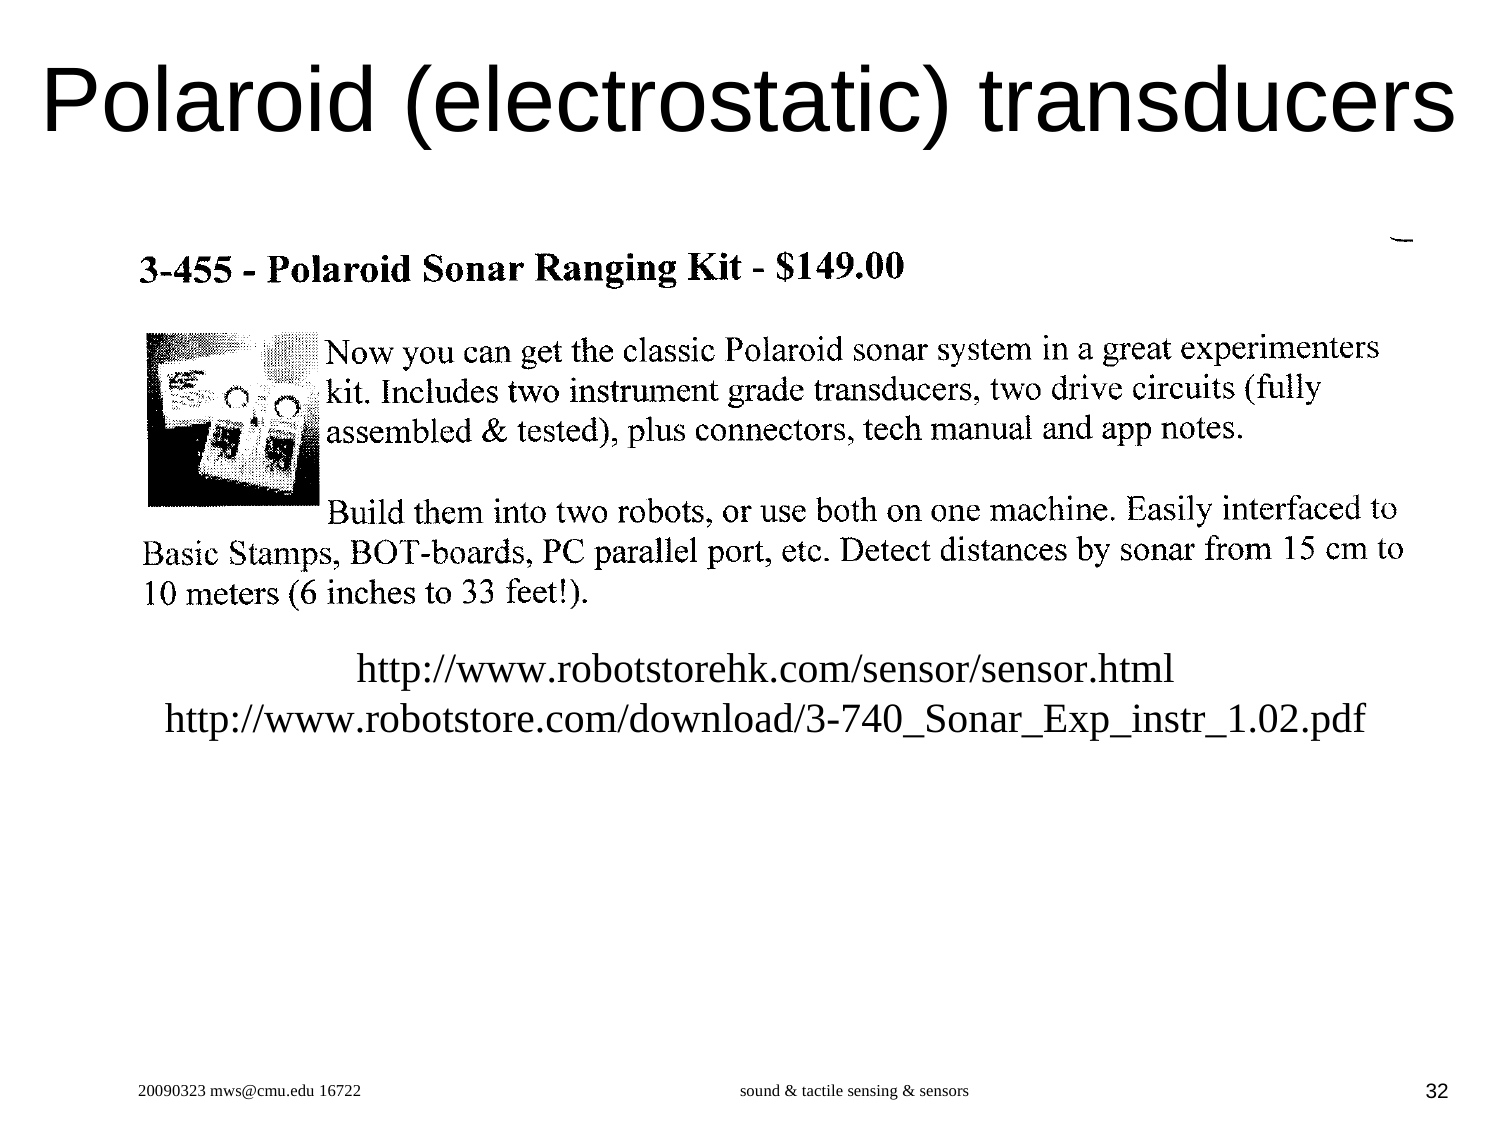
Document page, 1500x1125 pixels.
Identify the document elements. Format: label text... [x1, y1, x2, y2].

text_box http://www.robotstorehk.com/sensor/sensor.html http://www.robotstore.com/download/3-740_Sonar_Exp_instr_1.02.pdf [150, 633, 1382, 749]
title Polaroid (electrostatic) transducers [24, 37, 1476, 163]
picture [137, 237, 1413, 611]
